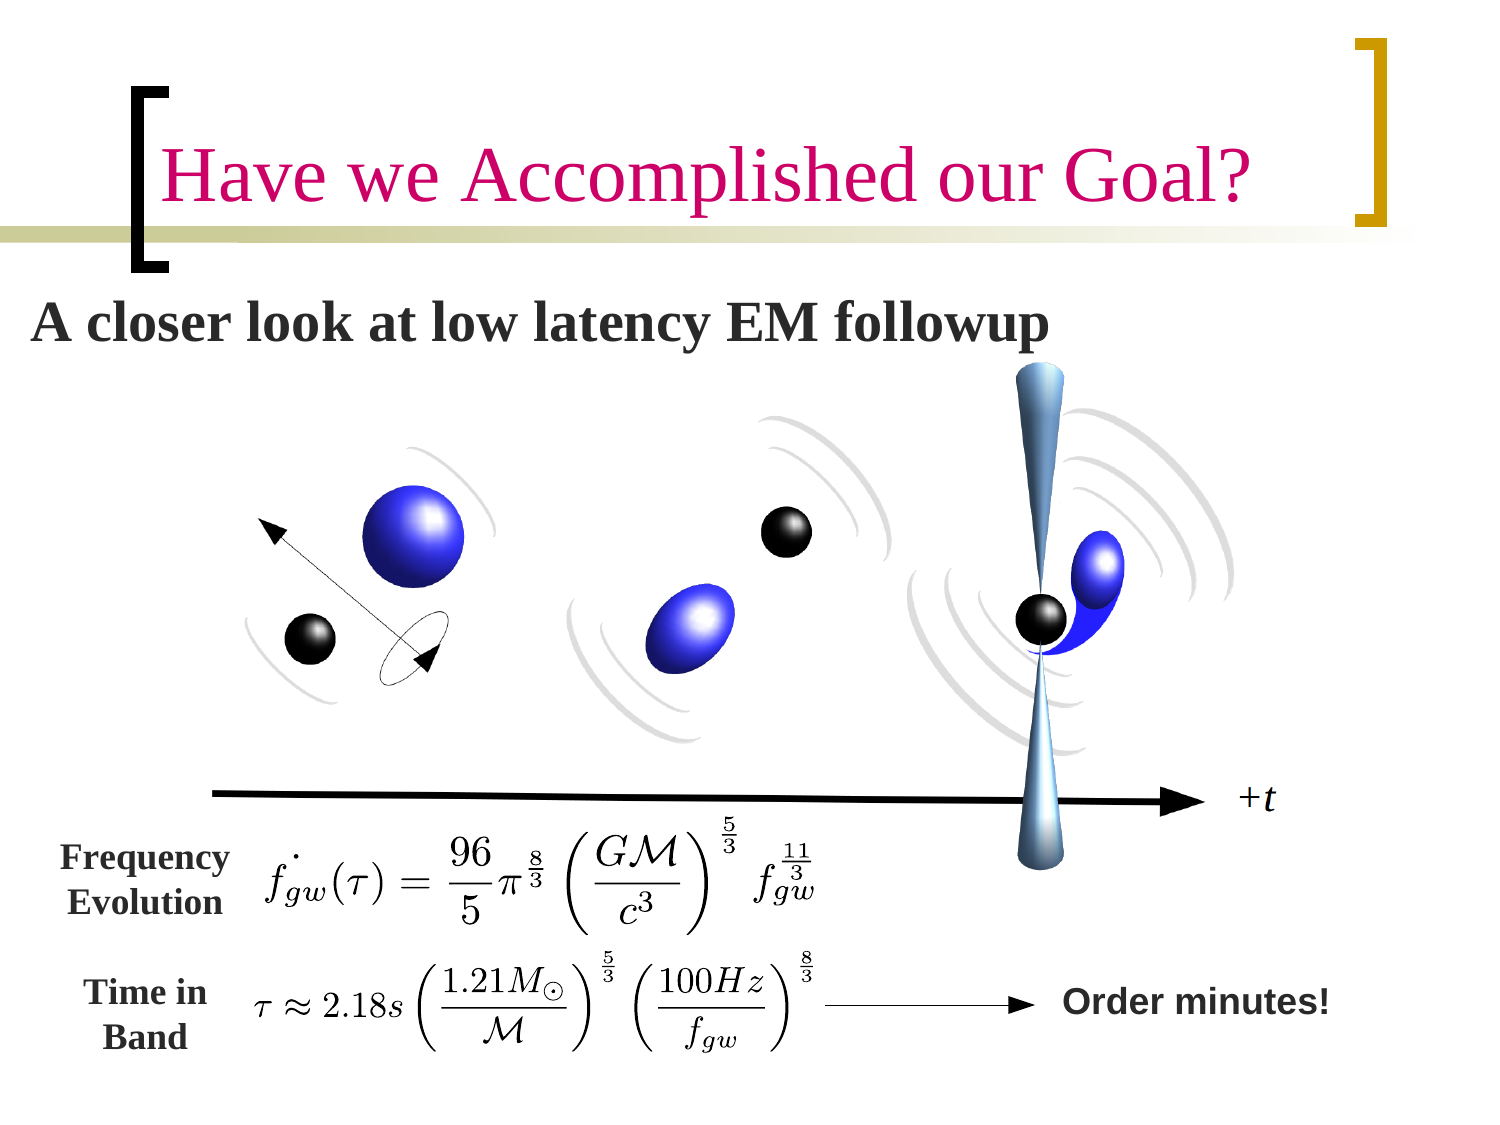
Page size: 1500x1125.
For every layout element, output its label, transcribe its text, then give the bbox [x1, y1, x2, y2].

title Have we Accomplished our Goal? [75, 0, 1353, 225]
picture [201, 330, 1296, 880]
text_box [253, 950, 813, 1053]
text_box Order minutes! [1047, 969, 1346, 1030]
text_box Frequency Evolution Time in Band [45, 825, 245, 1125]
text_box A closer look at low latency EM followup [15, 276, 1063, 571]
text_box [262, 816, 816, 936]
